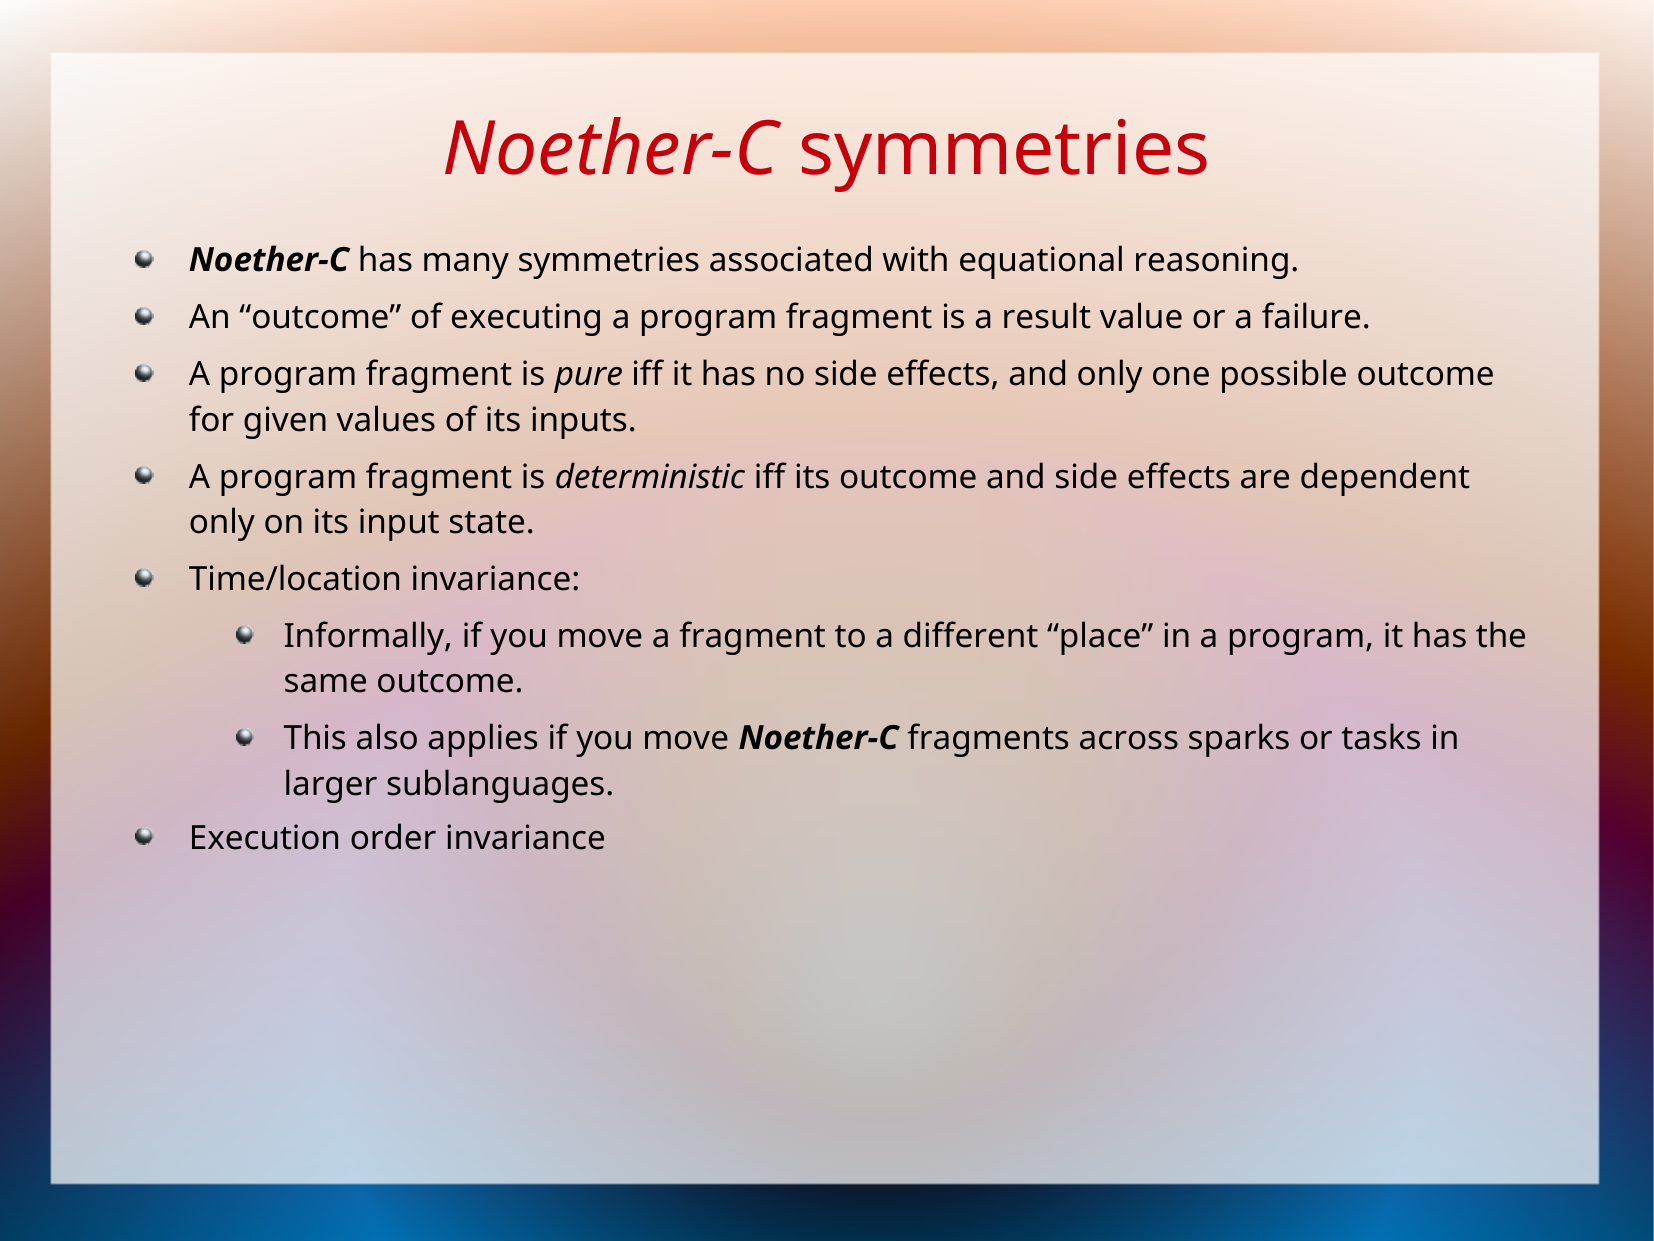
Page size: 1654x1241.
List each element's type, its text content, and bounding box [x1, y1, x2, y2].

list Noether-C has many symmetries associated with equational reasoning. An “outcome” of executing a program fragment is a result value or a failure. A program fragment is pure iff it has no side effects, and only one possible outcome for given values of its inputs. A program fragment is deterministic iff its outcome and side effects are dependent only on its input state. Time/location invariance: Informally, if you move a fragment to a different “place” in a program, it has the same outcome. This also applies if you move Noether-C fragments across sparks or tasks in larger sublanguages. Execution order invariance [118, 236, 1536, 1103]
picture [0, 0, 1654, 1241]
title Noether-C symmetries [82, 55, 1571, 237]
